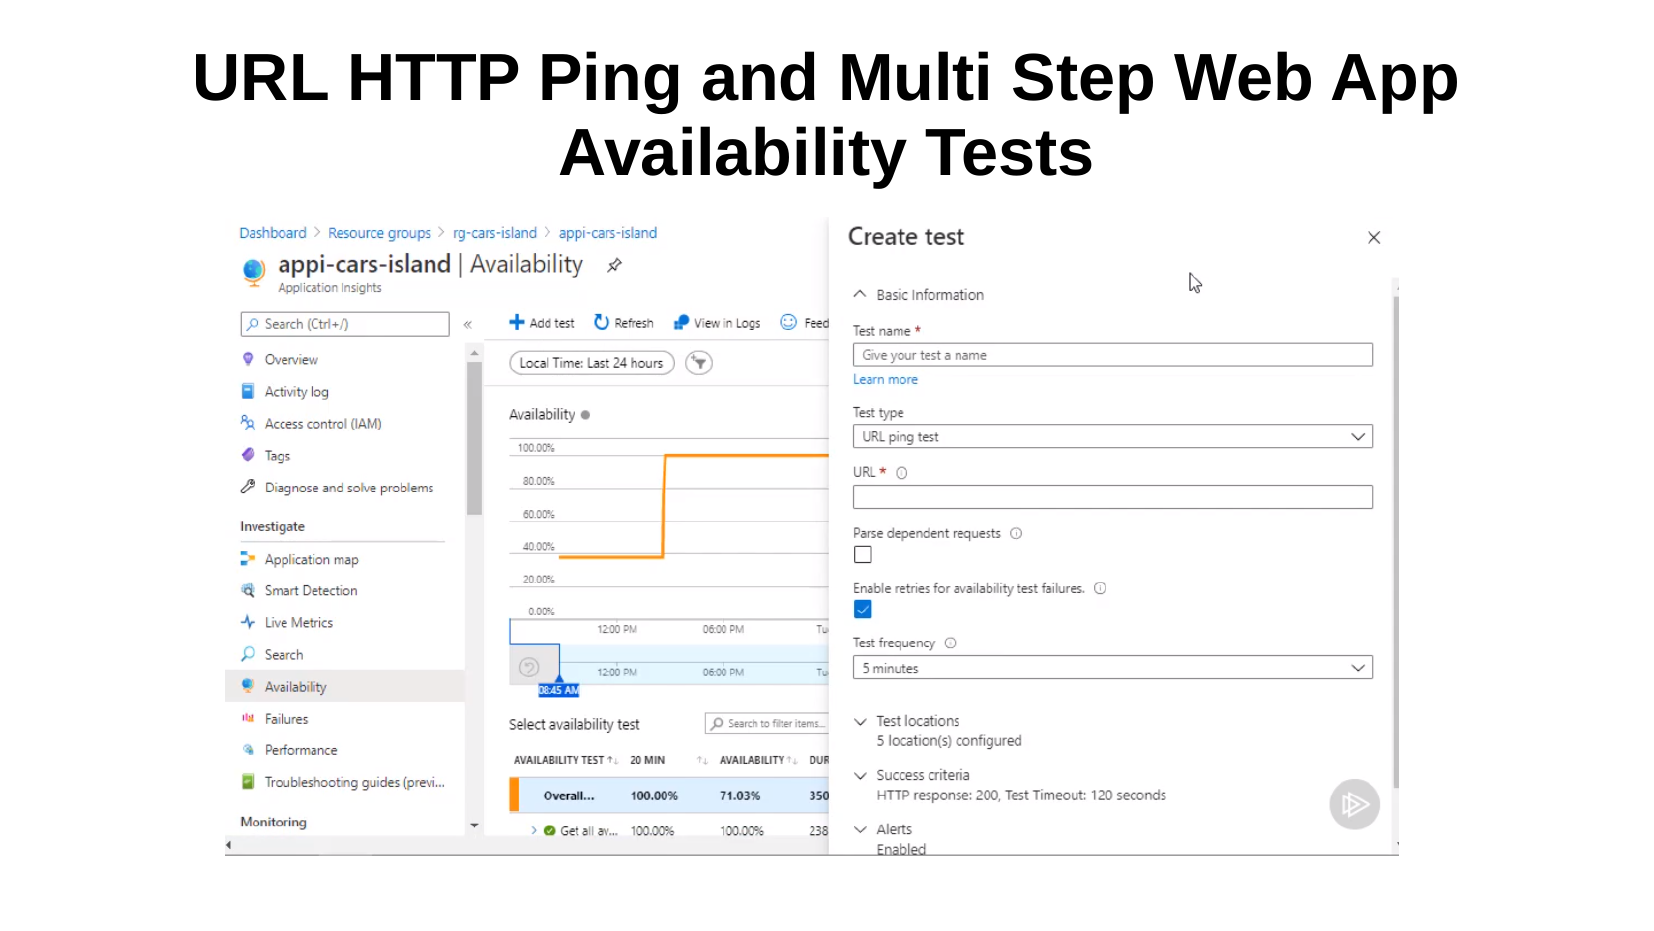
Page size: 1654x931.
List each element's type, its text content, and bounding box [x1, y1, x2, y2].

picture [225, 217, 1399, 856]
title URL HTTP Ping and Multi Step Web App Availability Tests [82, 12, 1571, 218]
